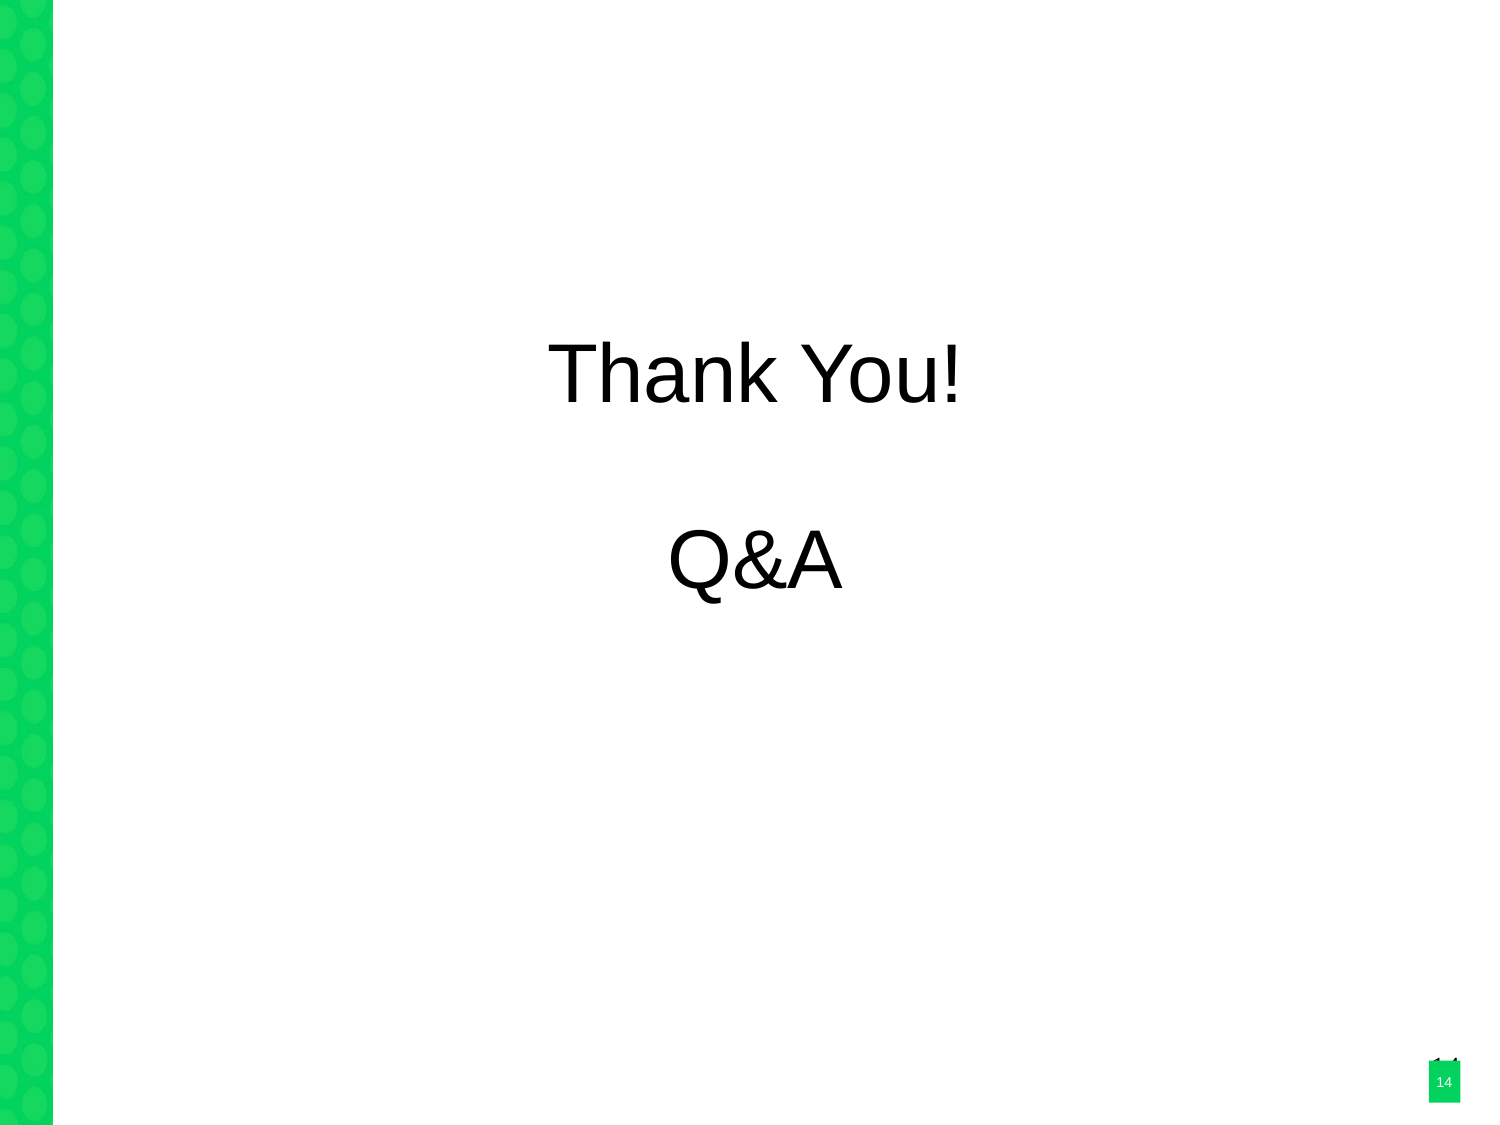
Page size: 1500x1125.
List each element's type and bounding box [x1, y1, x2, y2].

picture [0, 0, 61, 1125]
list [110, 238, 1347, 892]
